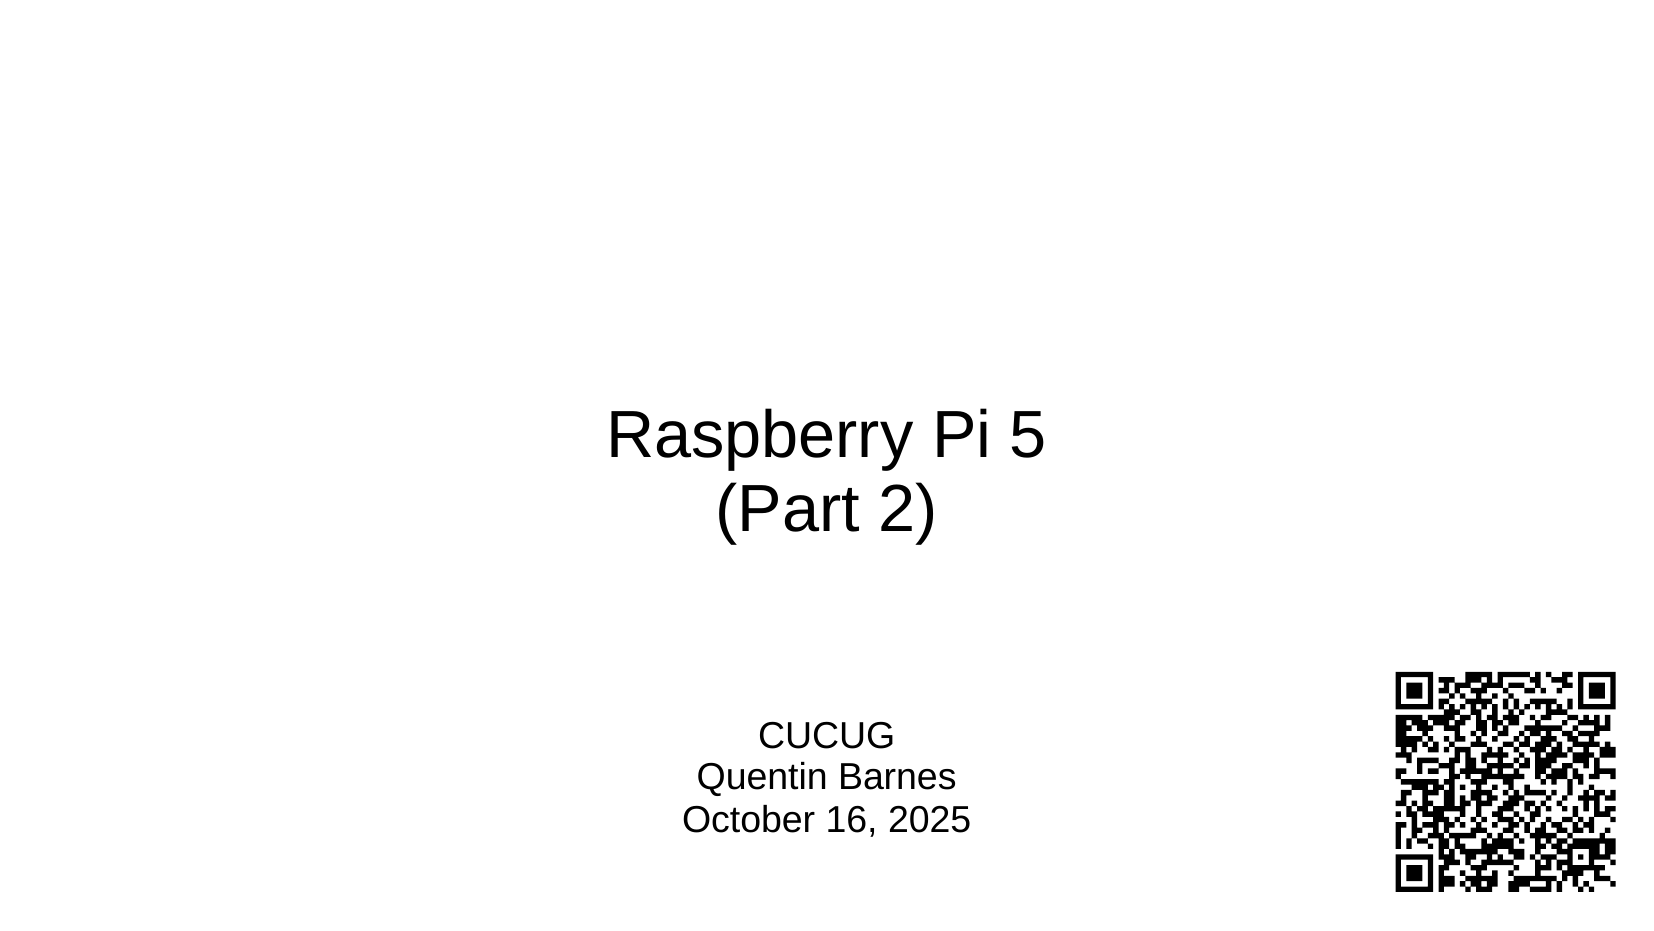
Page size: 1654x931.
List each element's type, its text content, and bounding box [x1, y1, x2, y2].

subtitle Raspberry Pi 5 (Part 2) CUCUG Quentin Barnes October 16, 2025 [82, 37, 1571, 901]
picture [1387, 663, 1624, 901]
